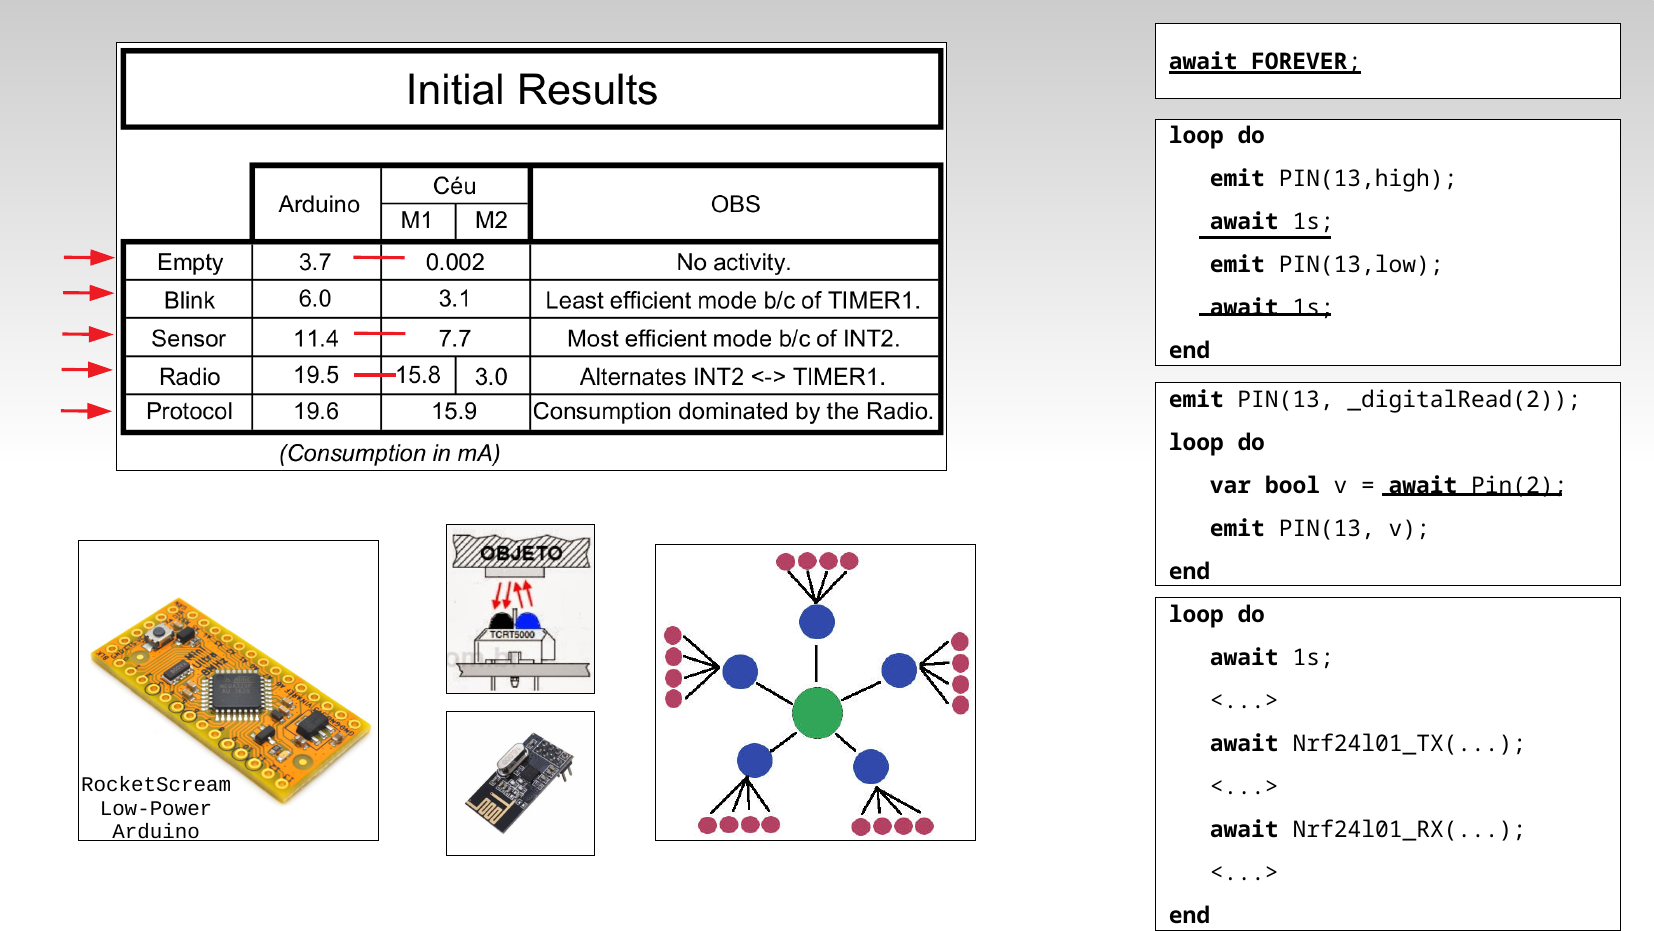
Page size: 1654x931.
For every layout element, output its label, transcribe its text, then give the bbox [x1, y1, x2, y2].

picture [446, 524, 595, 694]
text_box RocketScream Low-Power Arduino [40, 767, 272, 833]
picture [78, 540, 379, 841]
picture [655, 544, 976, 841]
picture [116, 42, 947, 471]
text_box await FOREVER; [1155, 23, 1621, 99]
text_box loop do await 1s; <...> await Nrf24l01_TX(...); <...> await Nrf24l01_RX(...); <...> end [1155, 609, 1621, 919]
picture [446, 710, 595, 856]
text_box emit PIN(13, _digitalRead(2)); loop do var bool v = await Pin(2); emit PIN(13, v); end [1155, 384, 1621, 584]
text_box loop do emit PIN(13,high); await 1s; emit PIN(13,low); await 1s; end [1155, 123, 1621, 362]
